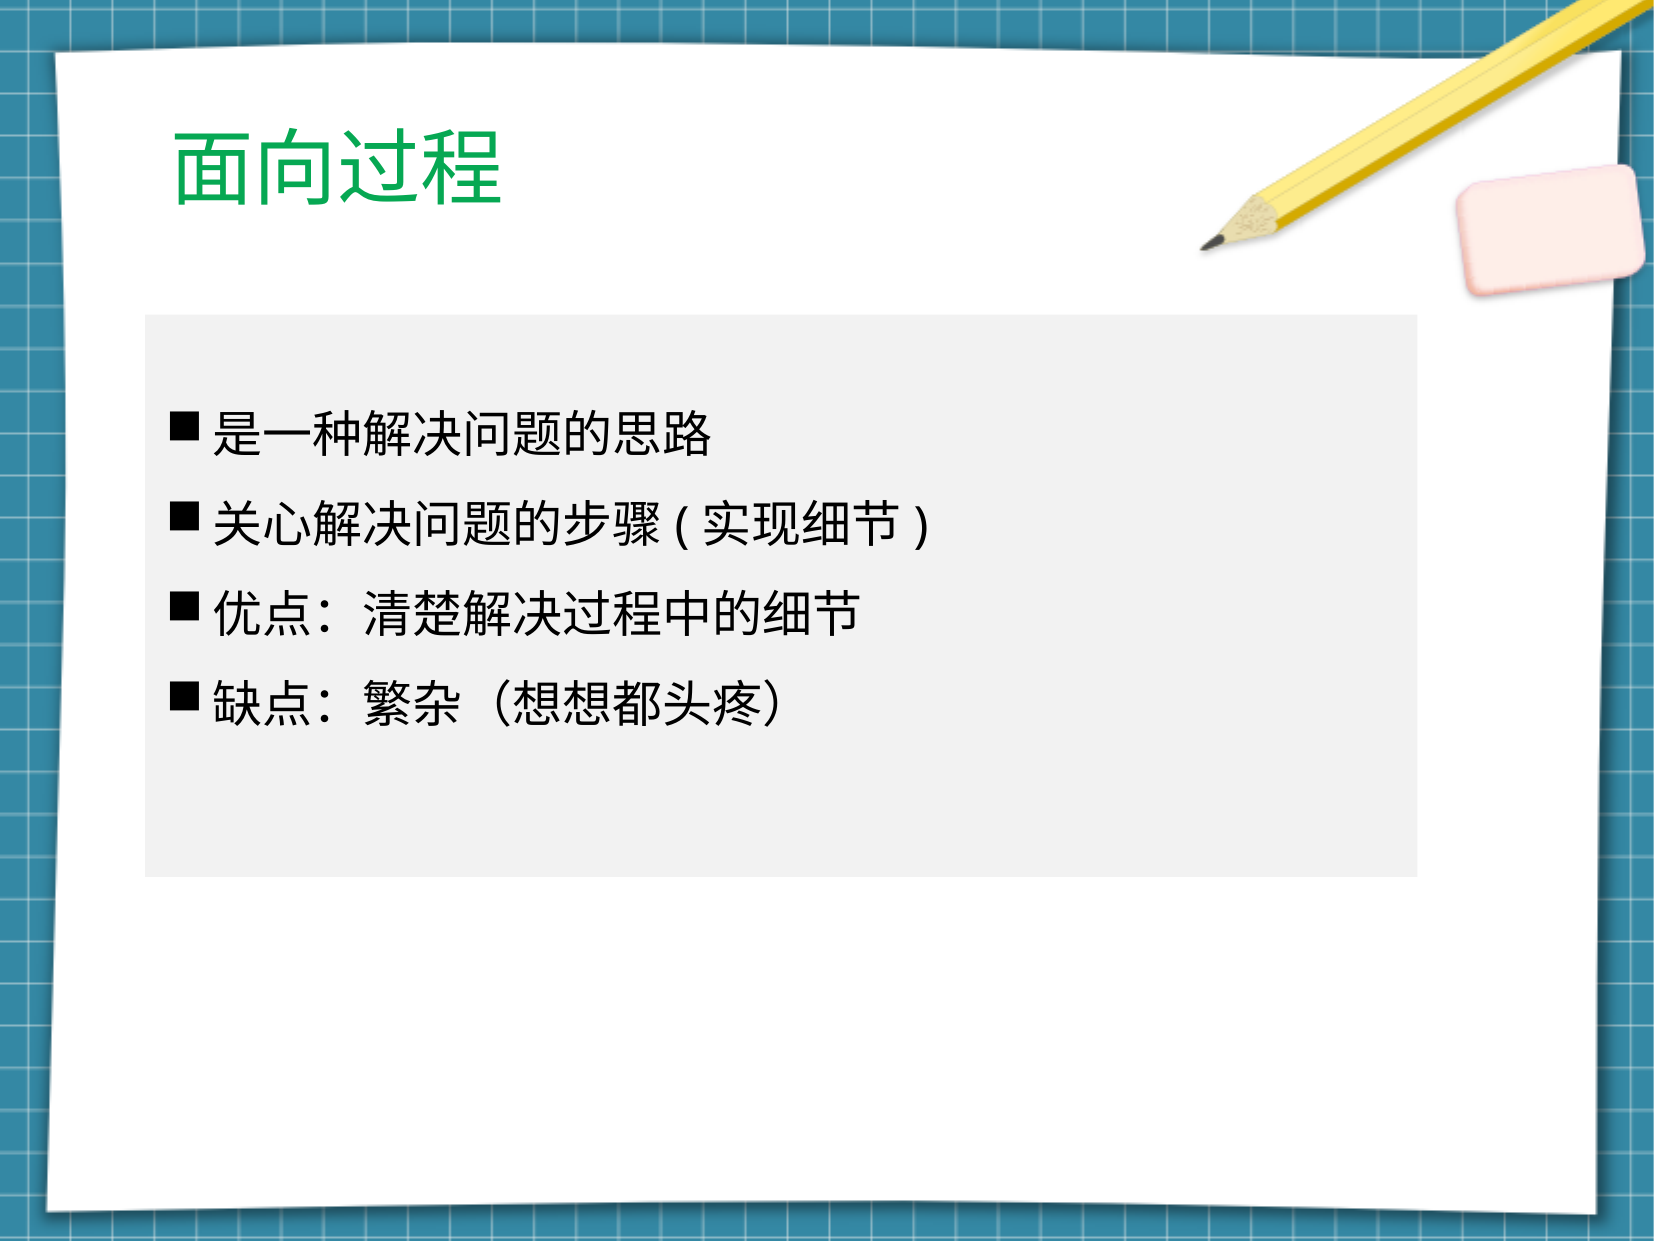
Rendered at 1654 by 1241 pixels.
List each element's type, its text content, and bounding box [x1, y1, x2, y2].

text_box 面向过程 [156, 107, 519, 223]
text_box [145, 314, 1418, 877]
picture [0, 0, 1654, 1241]
text_box 是一种解决问题的思路 关心解决问题的步骤(实现细节) 优点：清楚解决过程中的细节 缺点：繁杂（想想都头疼） [150, 364, 1418, 830]
